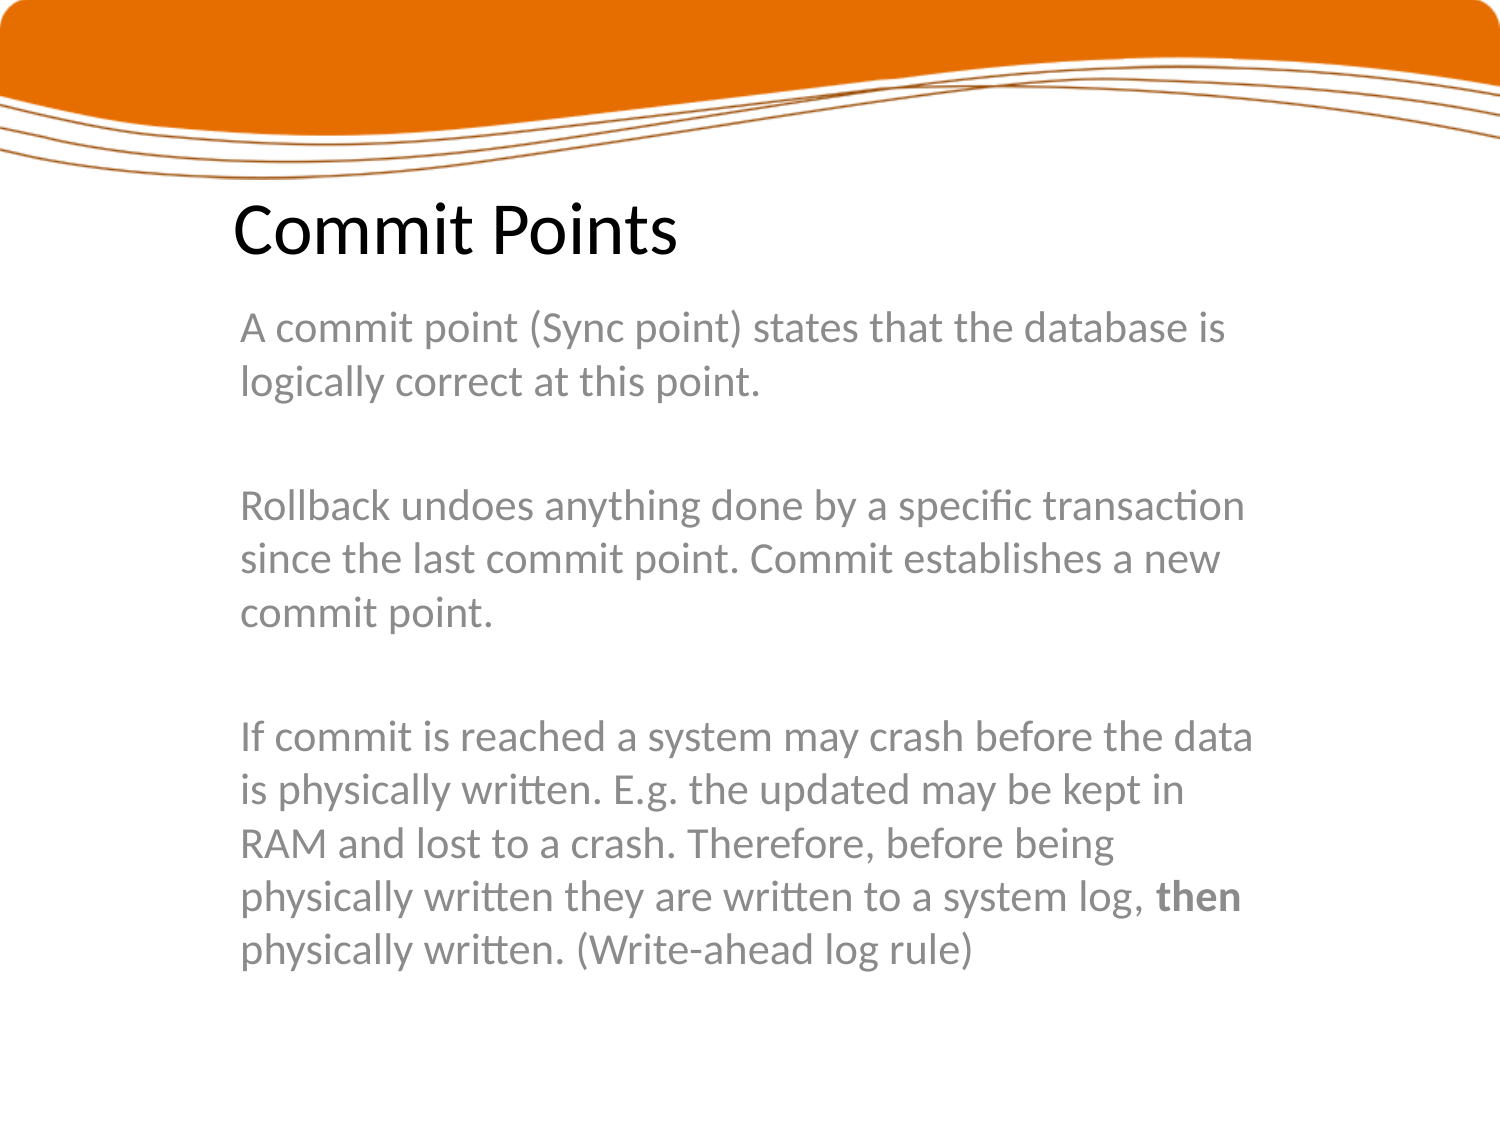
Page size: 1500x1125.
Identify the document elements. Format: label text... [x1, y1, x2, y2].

text_box Commit Points [218, 172, 1282, 278]
subtitle A commit point (Sync point) states that the database is logically correct at this point. Rollback undoes anything done by a specific transaction since the last commit point. Commit establishes a new commit point. If commit is reached a system may crash before the data is physically written. E.g. the updated may be kept in RAM and lost to a crash. Therefore, before being physically written they are written to a system log, then physically written. (Write-ahead log rule) [225, 290, 1275, 988]
picture [0, 0, 1500, 180]
